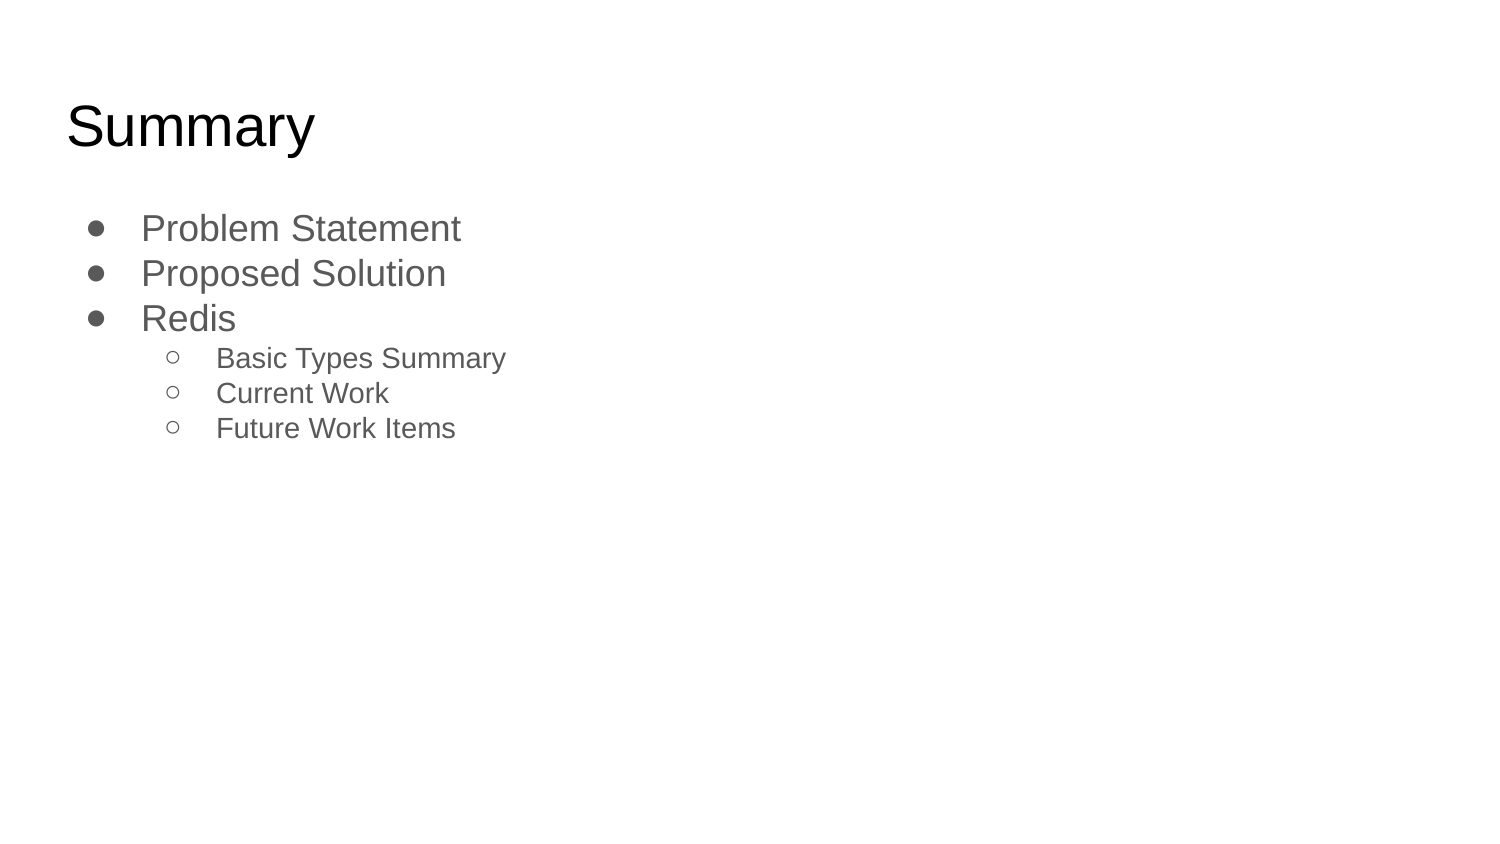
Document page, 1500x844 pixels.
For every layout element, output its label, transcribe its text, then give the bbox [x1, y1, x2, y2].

list Problem Statement Proposed Solution Redis Basic Types Summary Current Work Future Work Items [51, 189, 1449, 750]
title Summary [51, 72, 1449, 167]
